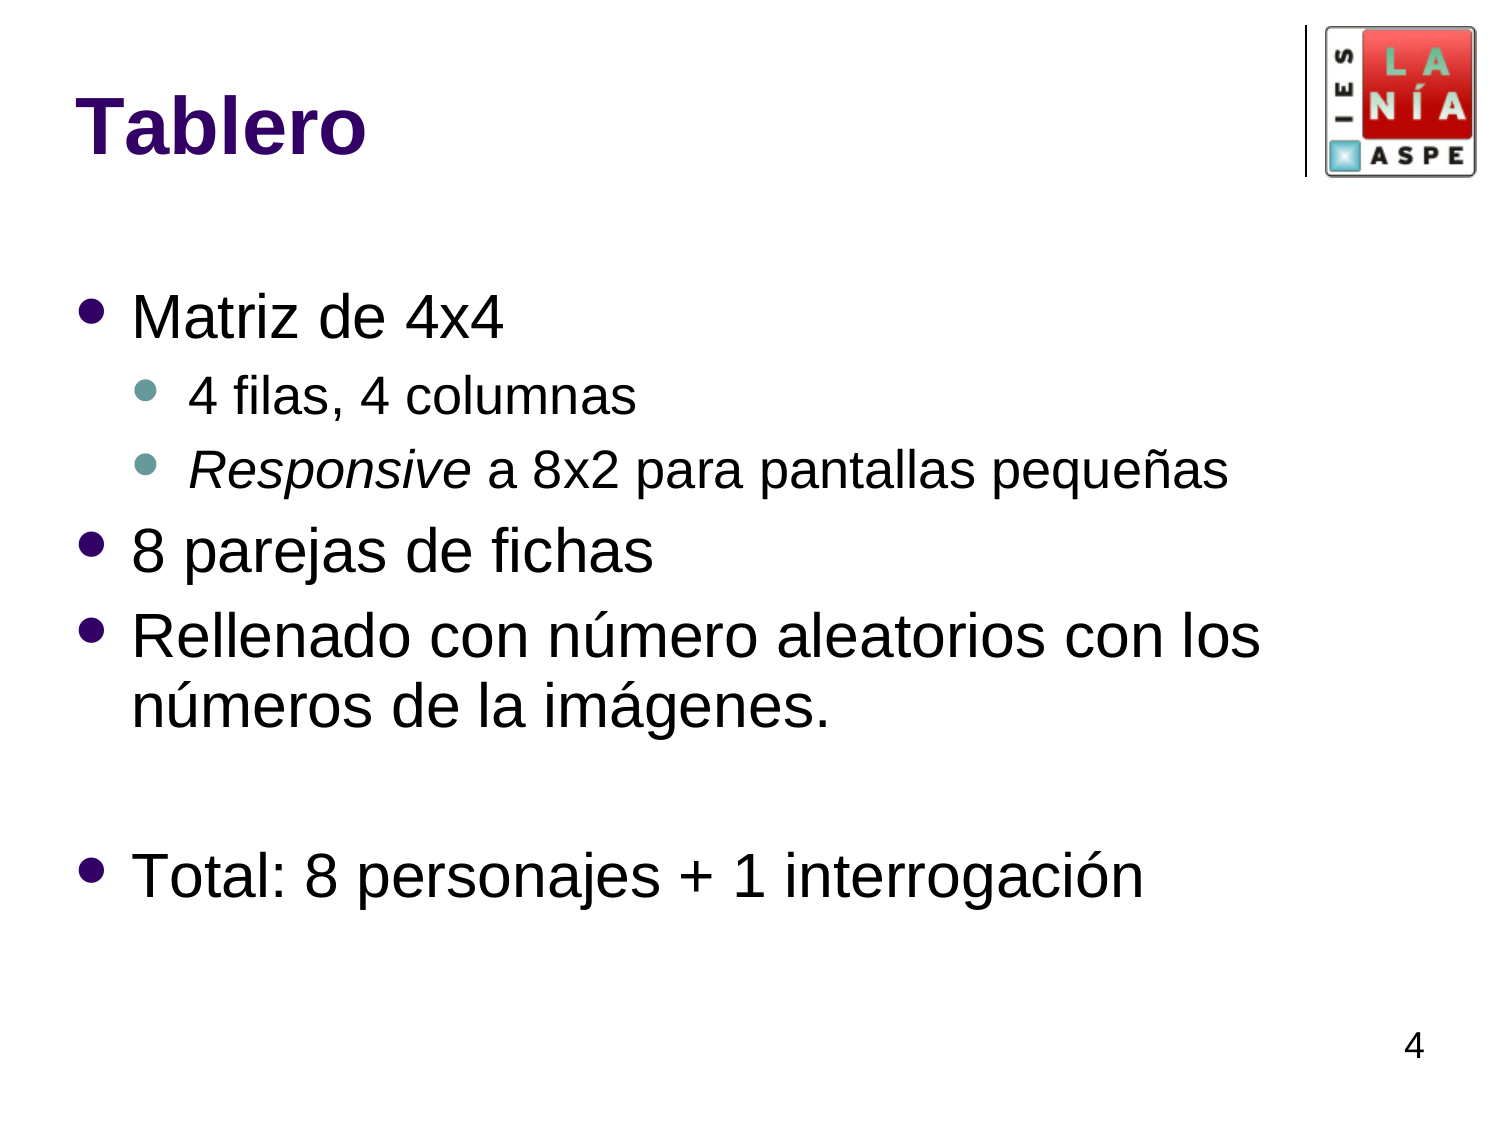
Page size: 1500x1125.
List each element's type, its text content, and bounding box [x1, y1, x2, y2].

title Tablero [74, 20, 1313, 233]
picture [1325, 26, 1477, 178]
list Matriz de 4x4 4 filas, 4 columnas Responsive a 8x2 para pantallas pequeñas 8 parejas de fichas Rellenado con número aleatorios con los números de la imágenes. Total: 8 personajes + 1 interrogación [75, 282, 1426, 1085]
